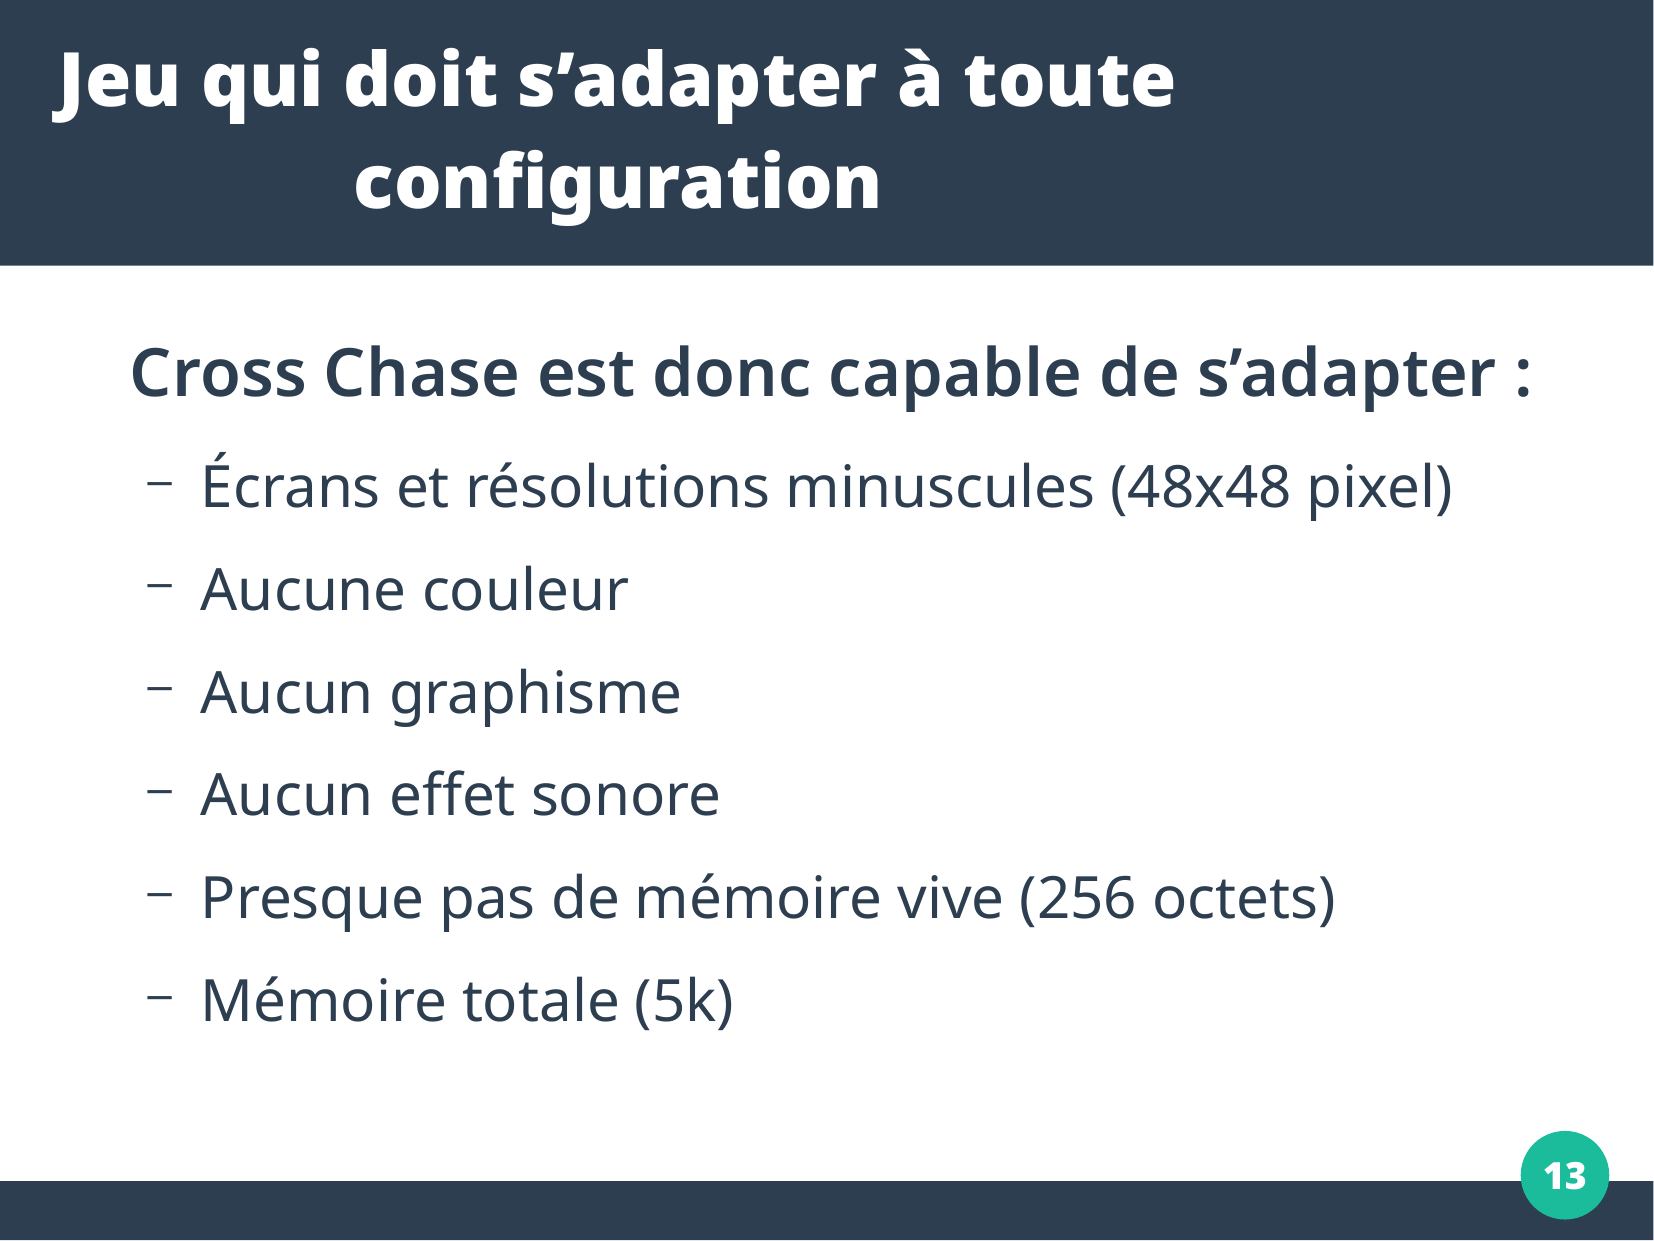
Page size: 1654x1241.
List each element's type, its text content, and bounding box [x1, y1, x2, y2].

title Jeu qui doit s’adapter à toute configuration [59, 0, 1595, 265]
list Cross Chase est donc capable de s’adapter : Écrans et résolutions minuscules (48x48 pixel) Aucune couleur Aucun graphisme Aucun effet sonore Presque pas de mémoire vive (256 octets) Mémoire totale (5k) [59, 324, 1595, 1152]
